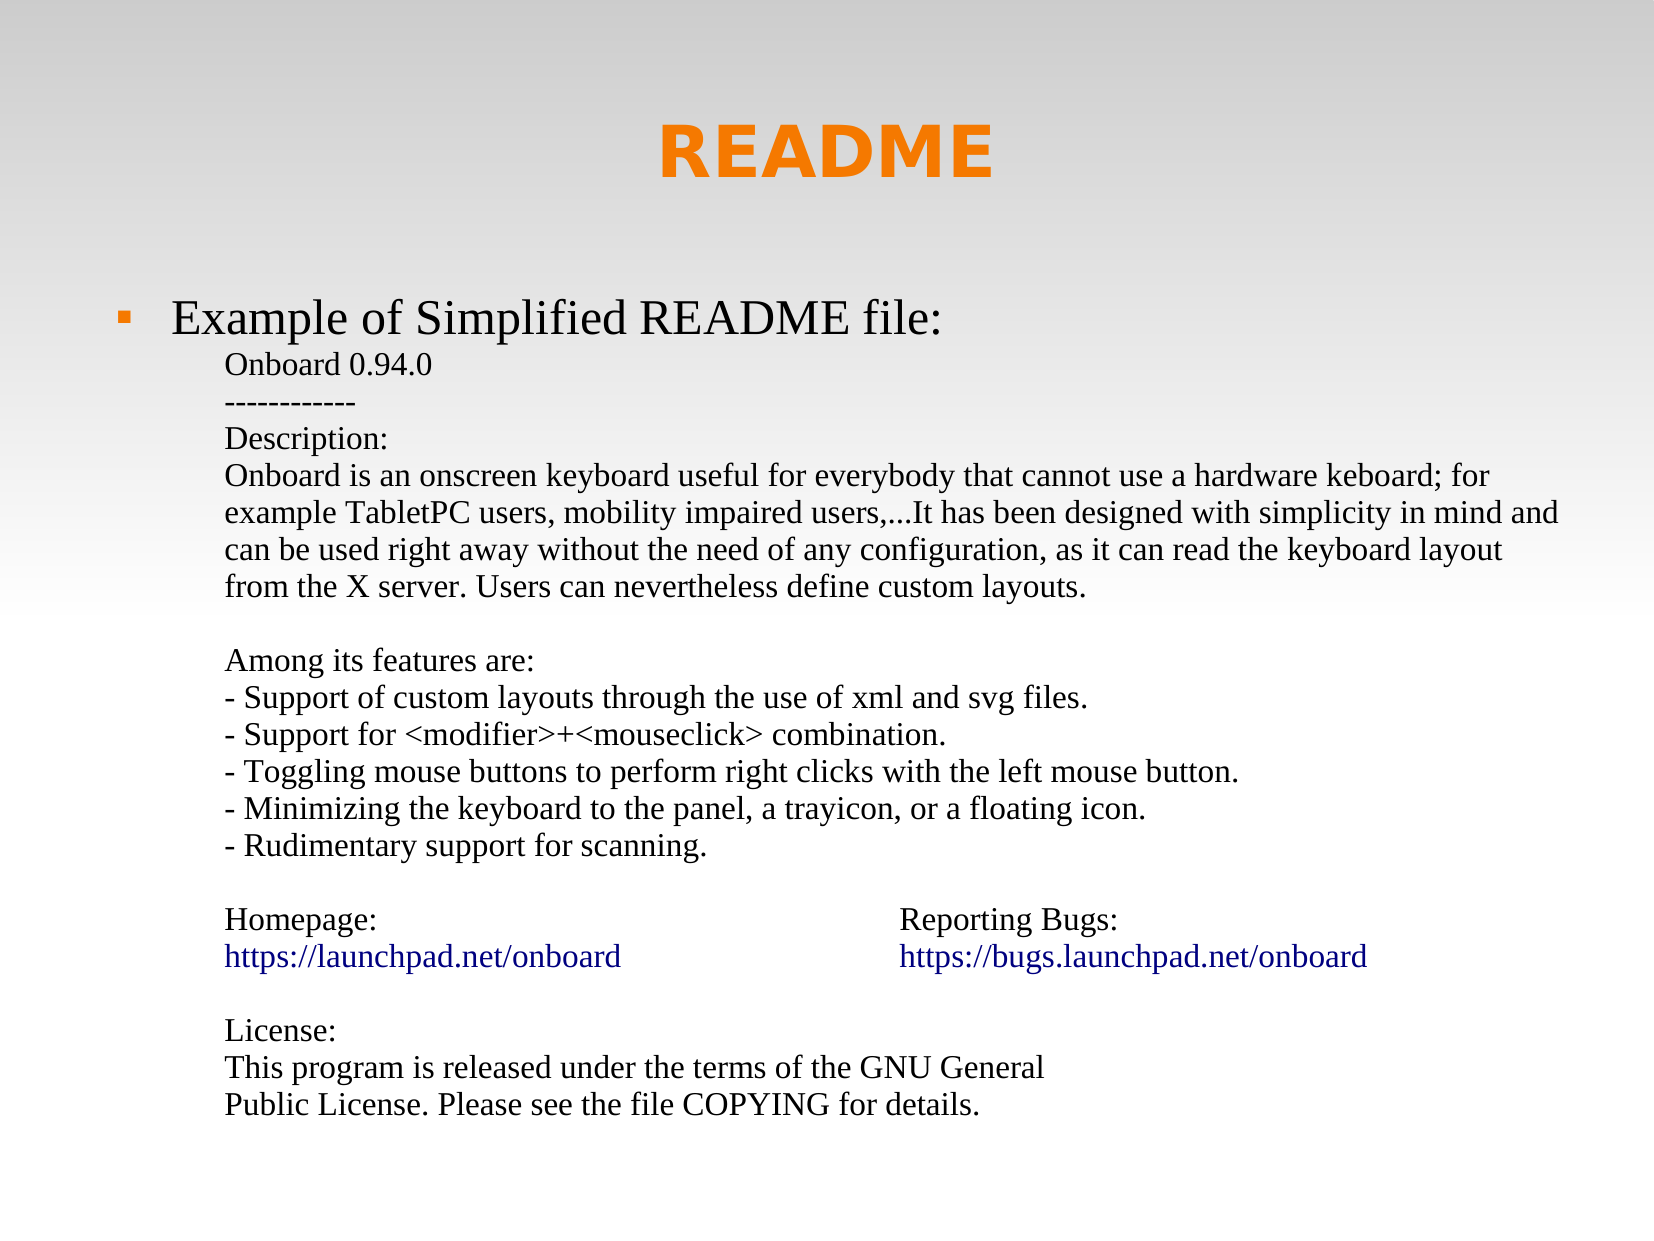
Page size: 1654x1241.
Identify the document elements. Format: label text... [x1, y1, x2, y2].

list Example of Simplified README file: Onboard 0.94.0 ------------ Description: Onboard is an onscreen keyboard useful for everybody that cannot use a hardware keboard; for example TabletPC users, mobility impaired users,...It has been designed with simplicity in mind and can be used right away without the need of any configuration, as it can read the keyboard layout from the X server. Users can nevertheless define custom layouts. Among its features are: - Support of custom layouts through the use of xml and svg files. - Support for <modifier>+<mouseclick> combination. - Toggling mouse buttons to perform right clicks with the left mouse button. - Minimizing the keyboard to the panel, a trayicon, or a floating icon. - Rudimentary support for scanning. Homepage: Reporting Bugs: https://launchpad.net/onboard https://bugs.launchpad.net/onboard License: This program is released under the terms of the GNU General Public License. Please see the file COPYING for details. [82, 290, 1571, 1197]
title README [82, 49, 1571, 257]
